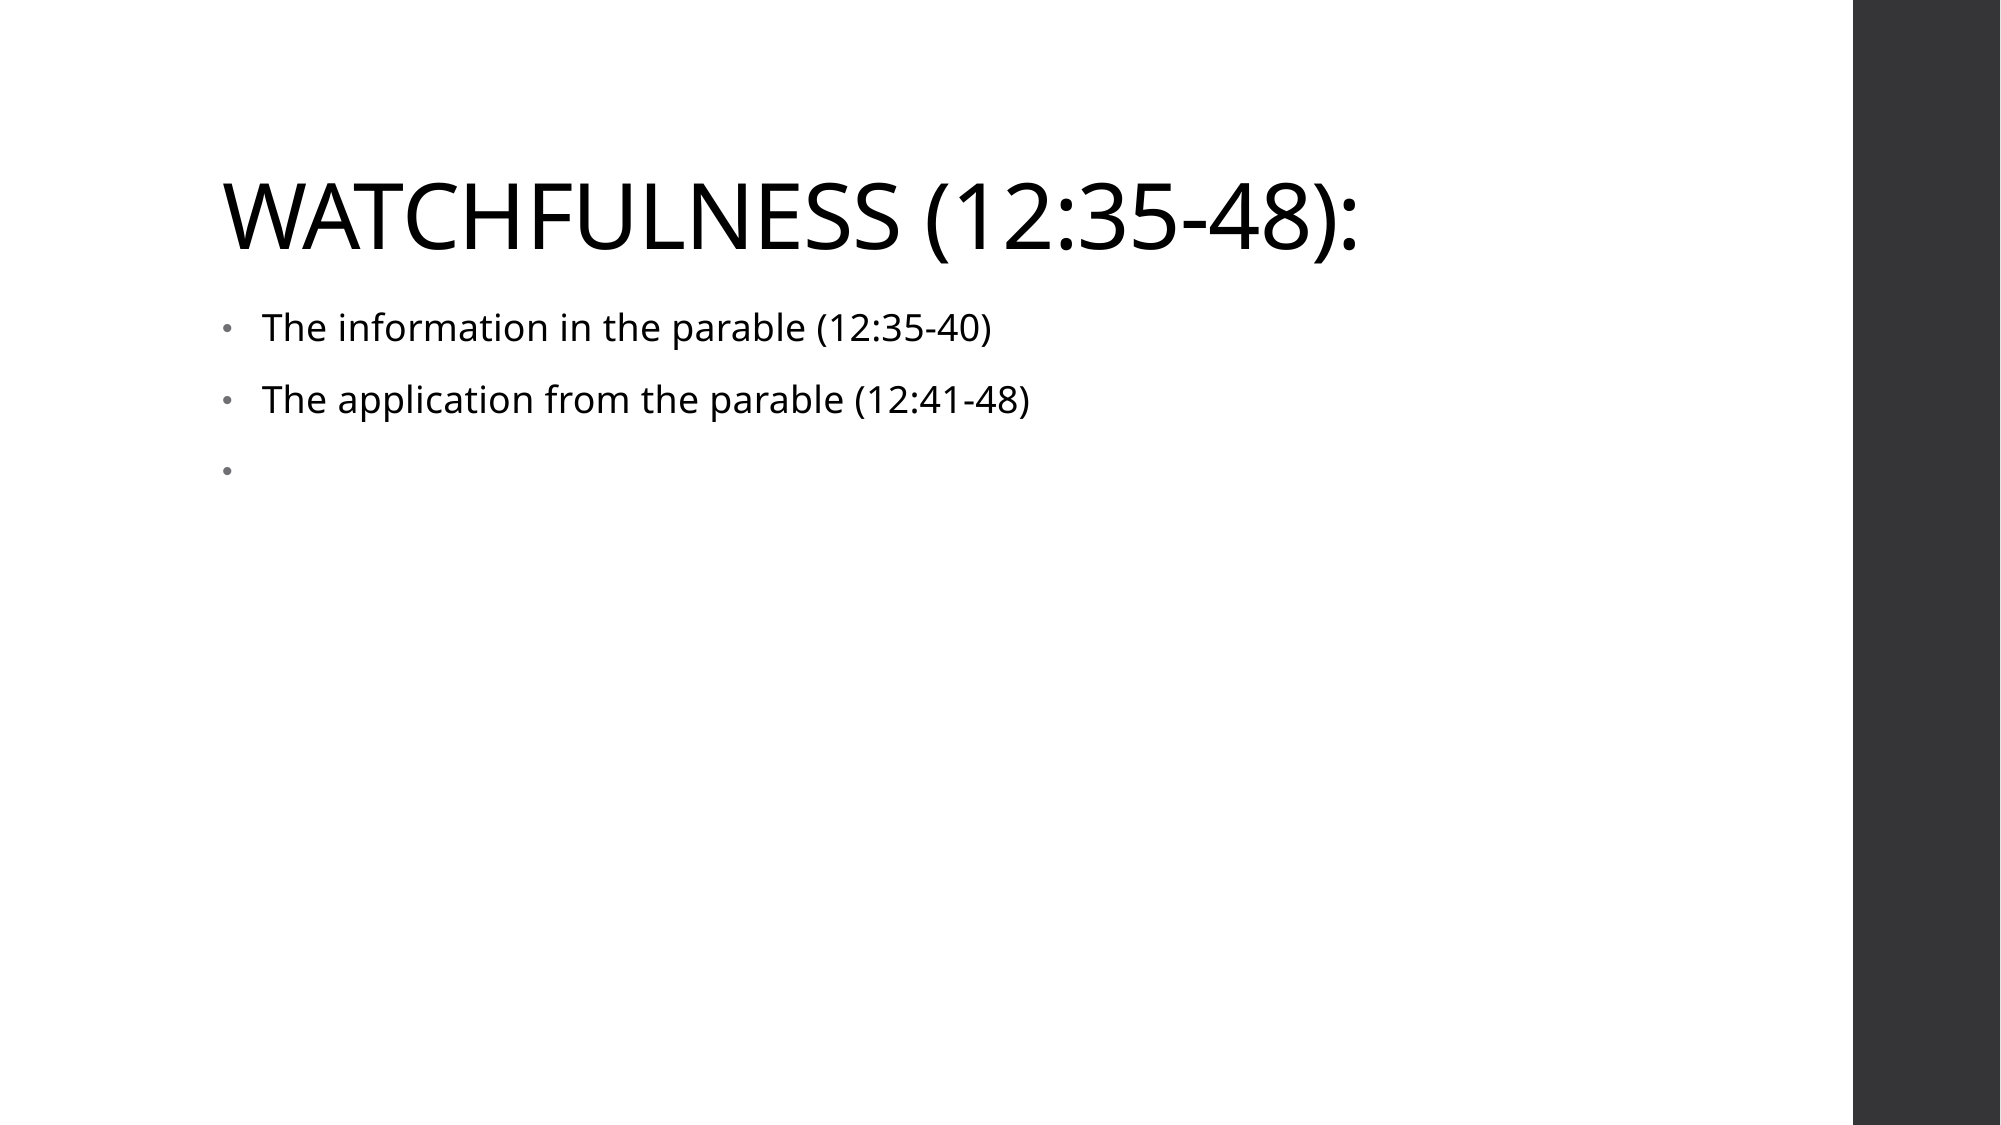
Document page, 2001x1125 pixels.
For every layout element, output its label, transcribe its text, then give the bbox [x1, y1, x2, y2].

list The information in the parable (12:35-40) The application from the parable (12:41-48) [206, 299, 1617, 1014]
title WATCHFULNESS (12:35-48): [206, 60, 1797, 278]
